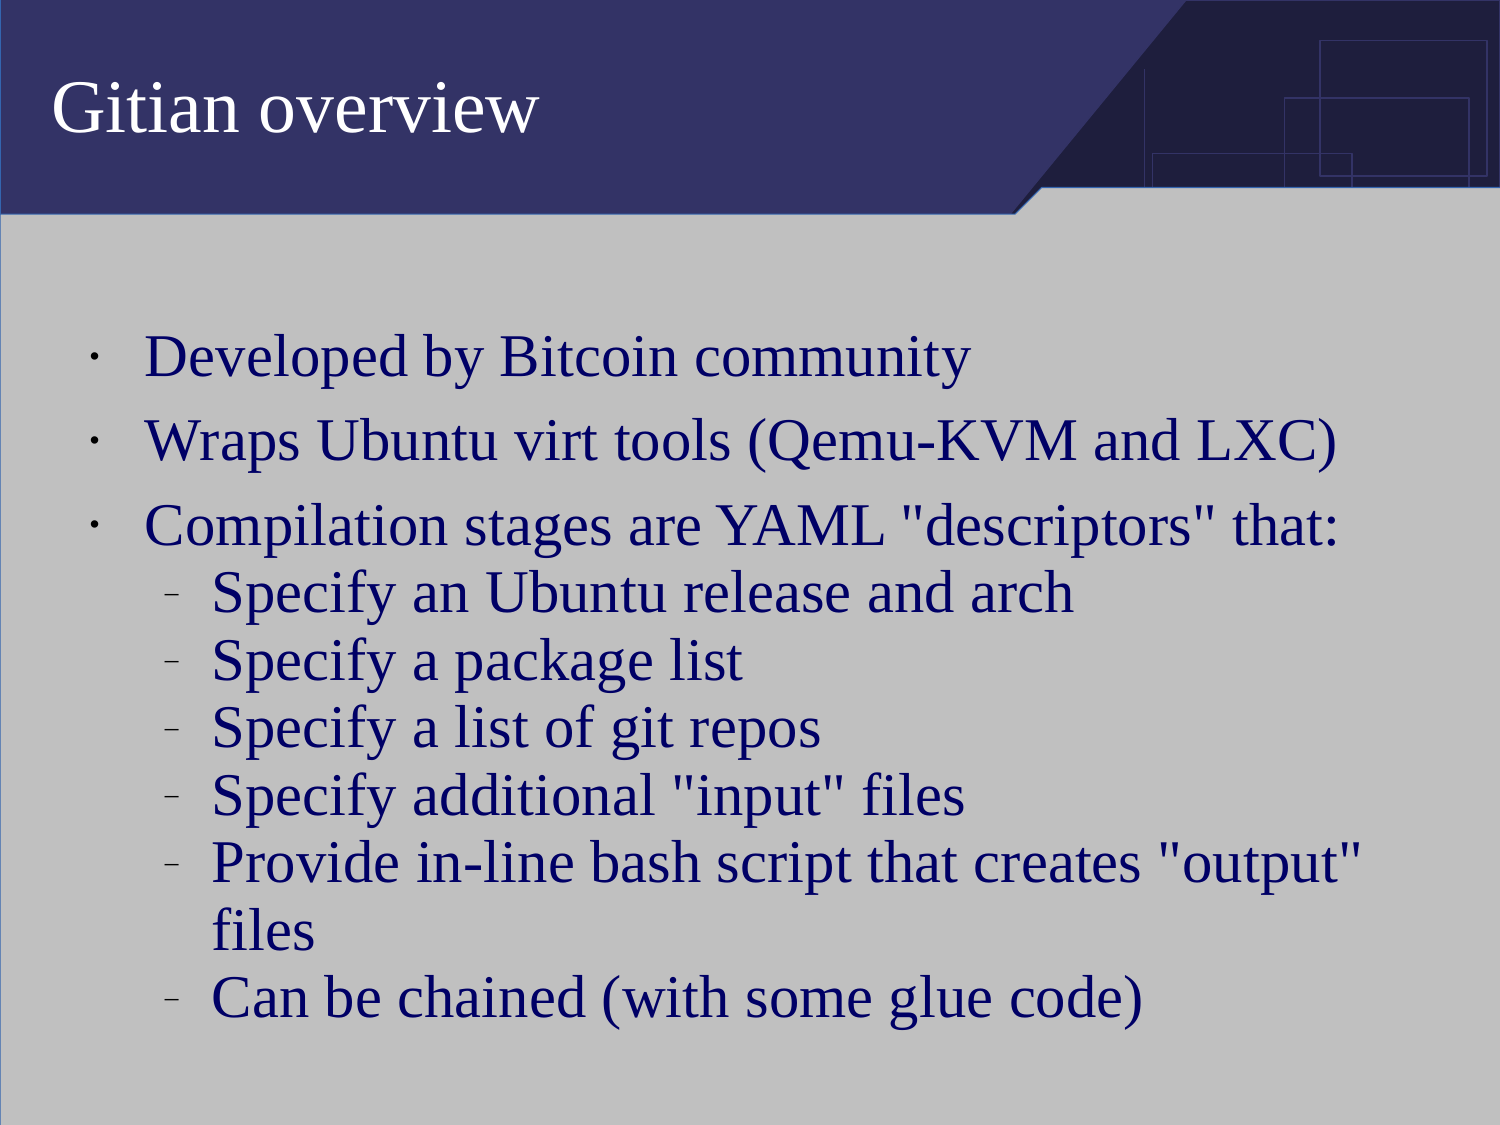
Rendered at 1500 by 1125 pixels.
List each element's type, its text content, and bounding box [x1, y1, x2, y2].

text_box Developed by Bitcoin community Wraps Ubuntu virt tools (Qemu-KVM and LXC) Compilation stages are YAML "descriptors" that: Specify an Ubuntu release and arch Specify a package list Specify a list of git repos Specify additional "input" files Provide in-line bash script that creates "output" files Can be chained (with some glue code) [75, 314, 1456, 1039]
text_box Gitian overview [0, 57, 1276, 157]
